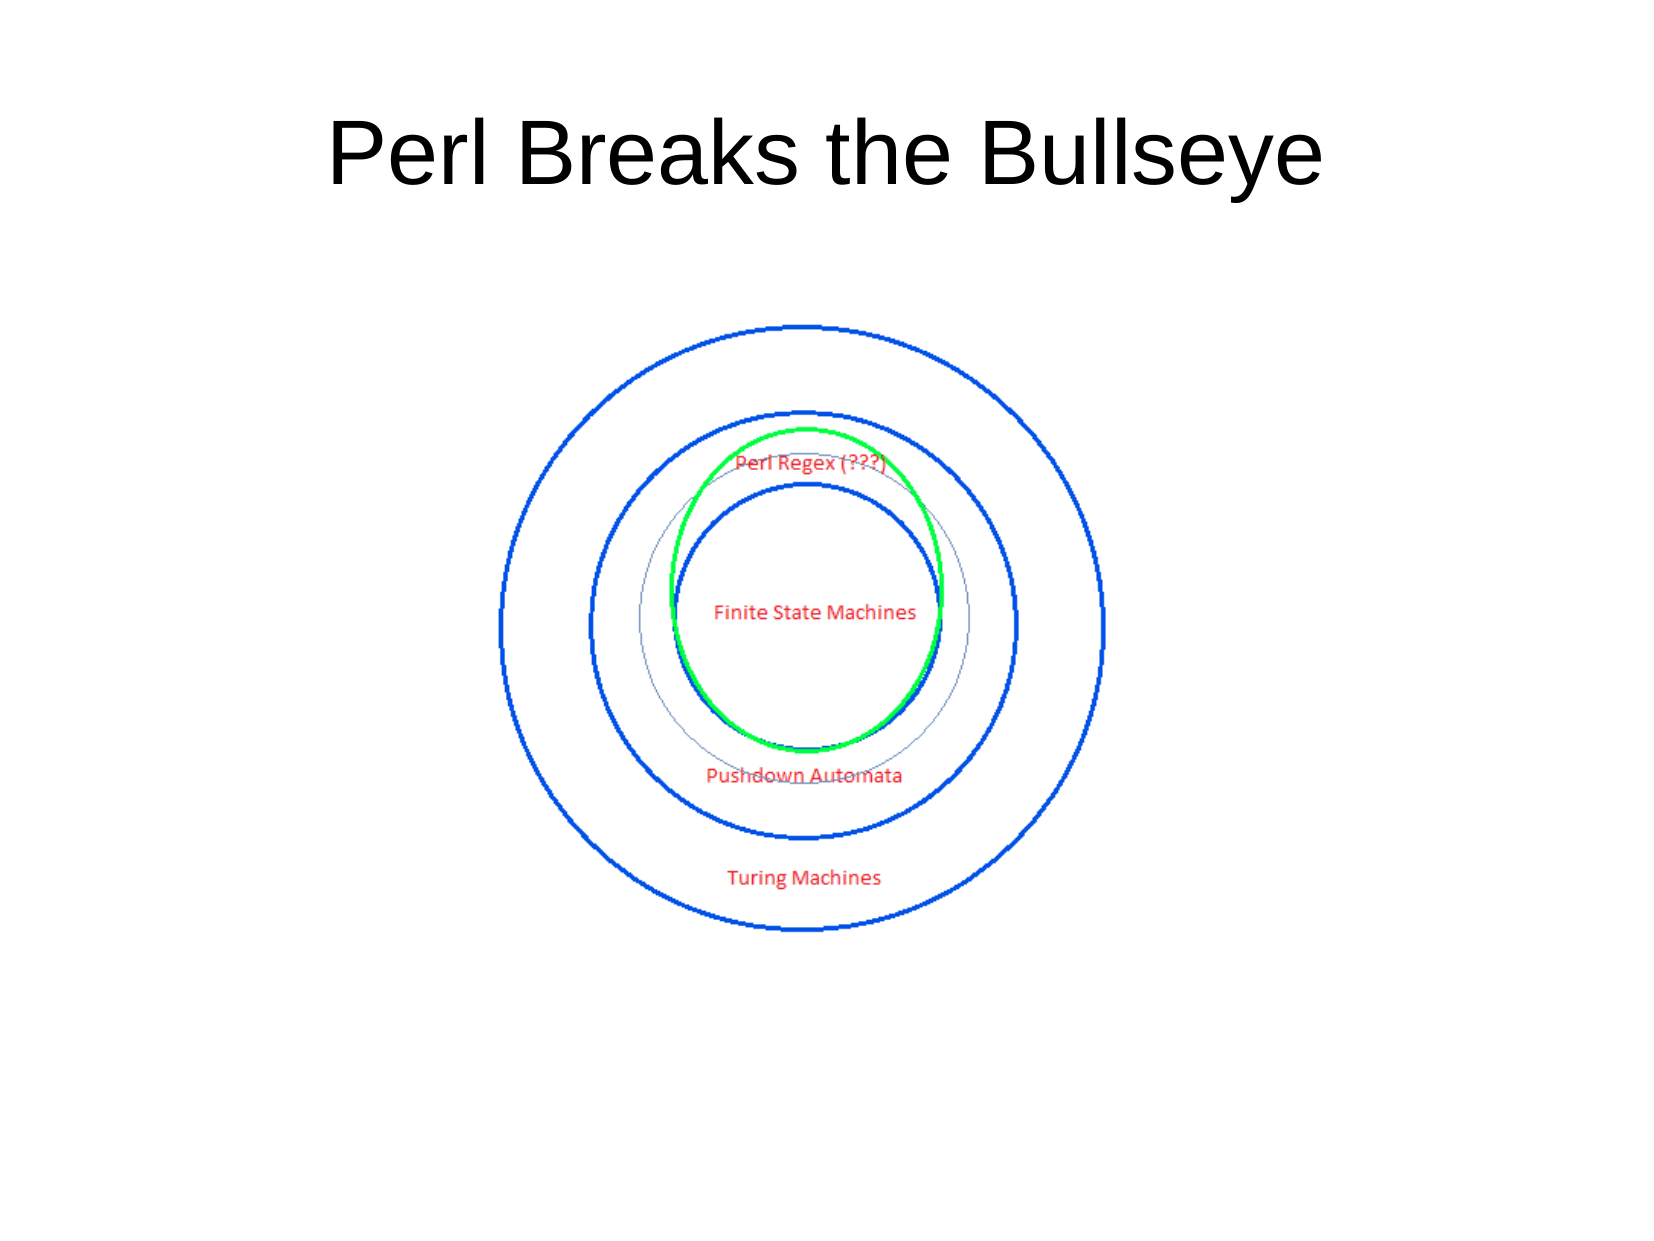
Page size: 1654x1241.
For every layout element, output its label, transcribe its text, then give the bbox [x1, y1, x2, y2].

title Perl Breaks the Bullseye [82, 49, 1571, 257]
picture [412, 290, 1208, 1010]
